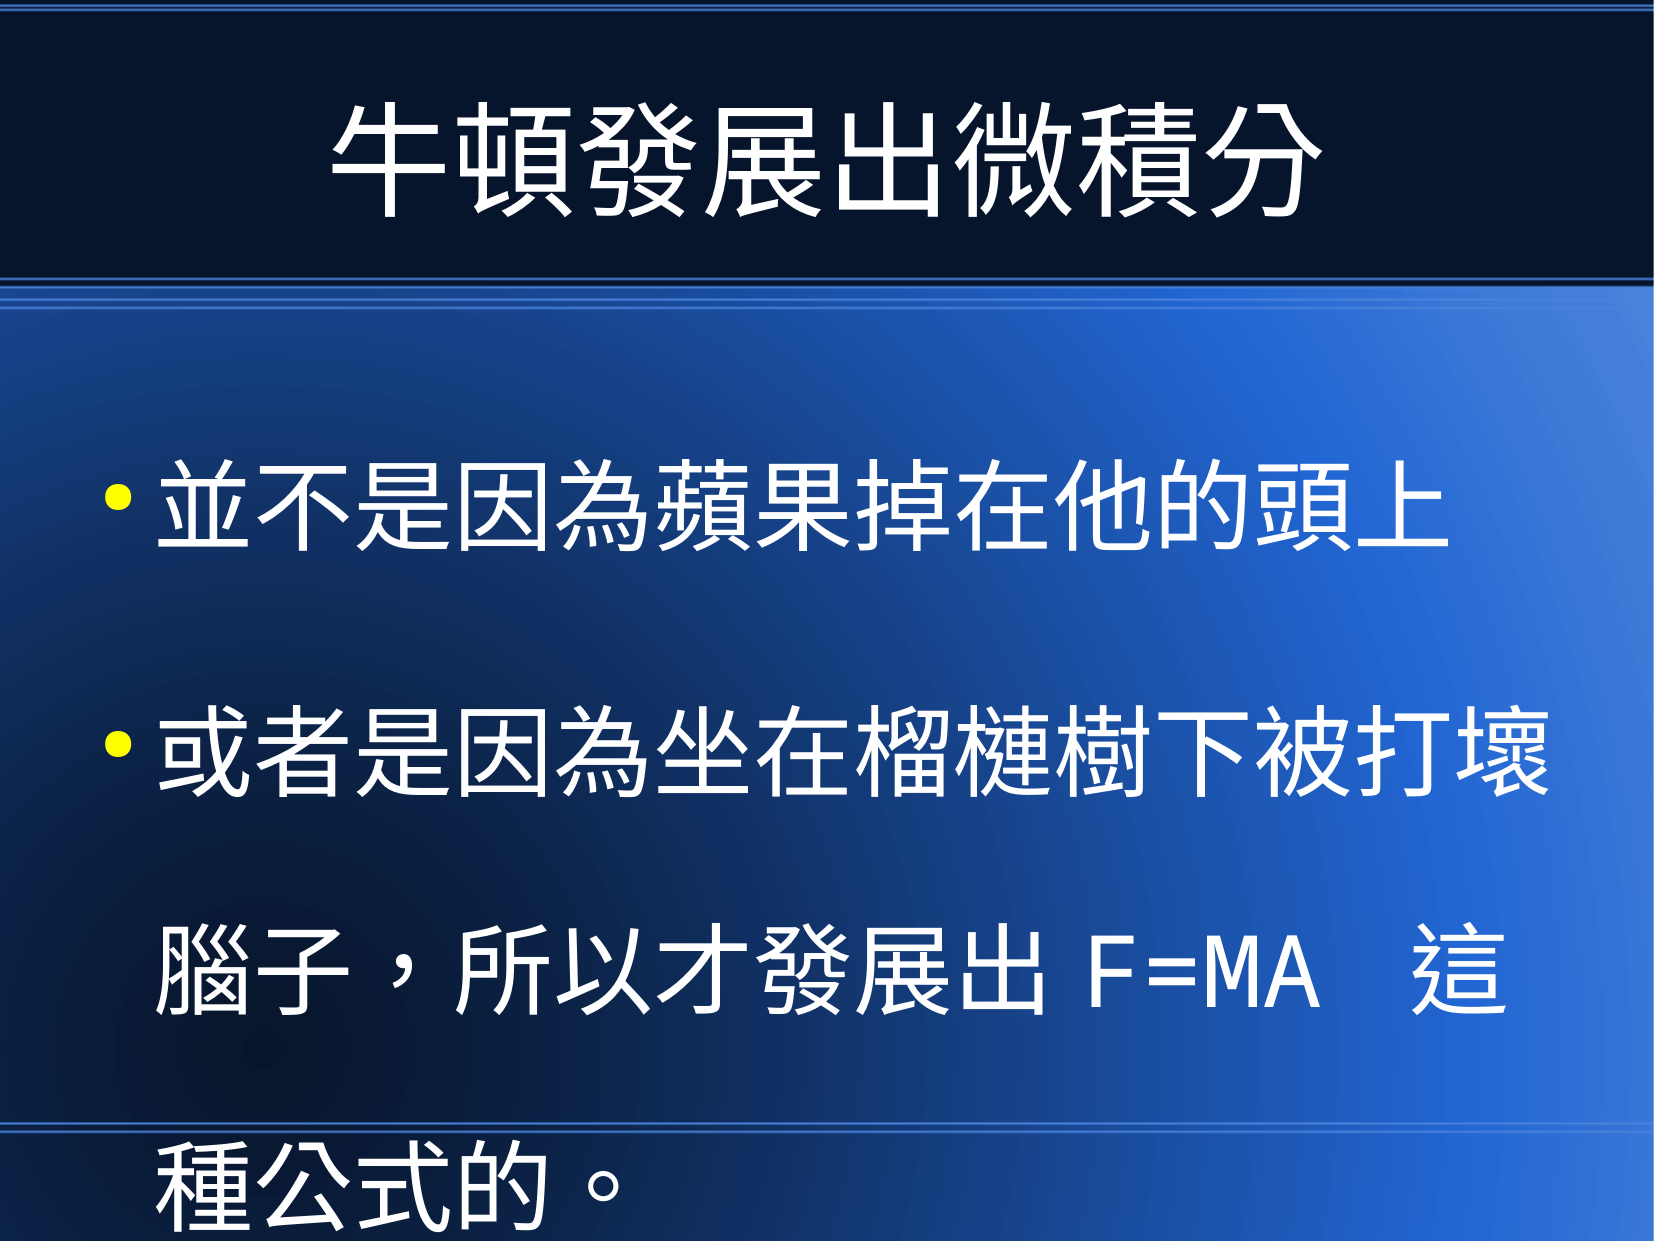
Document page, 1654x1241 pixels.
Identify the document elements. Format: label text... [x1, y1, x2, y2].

picture [0, 0, 1654, 1241]
list 並不是因為蘋果掉在他的頭上 或者是因為坐在榴槤樹下被打壞腦子，所以才發展出F=MA 這種公式的。 [82, 355, 1571, 1241]
title 牛頓發展出微積分 [82, 49, 1571, 257]
